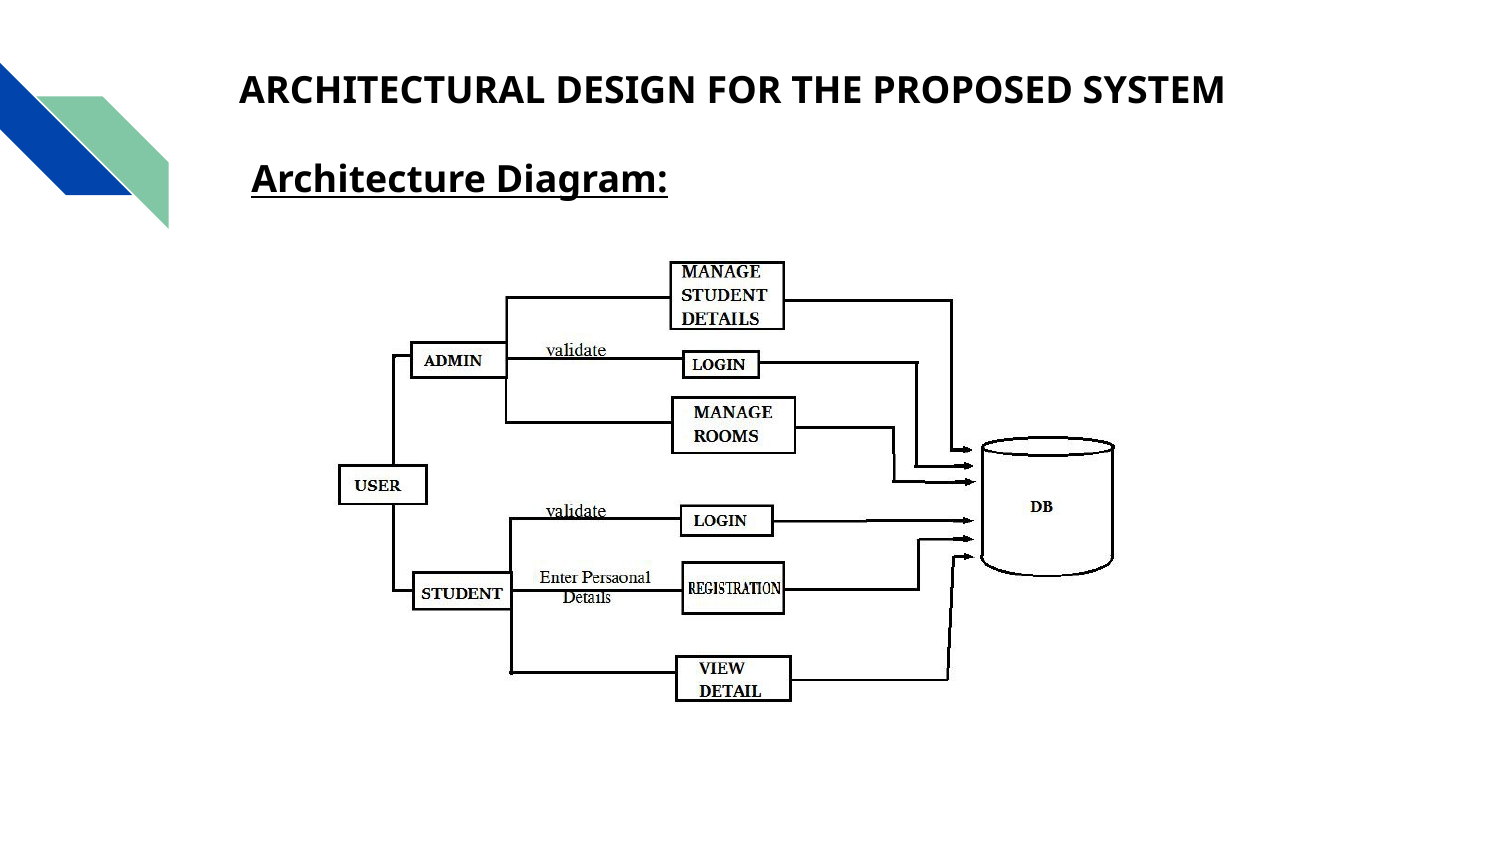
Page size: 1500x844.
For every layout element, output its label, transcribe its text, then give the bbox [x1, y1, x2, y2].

picture [266, 242, 1211, 768]
text_box Architecture Diagram: [236, 147, 1211, 210]
text_box ARCHITECTURAL DESIGN FOR THE PROPOSED SYSTEM [224, 58, 1465, 121]
